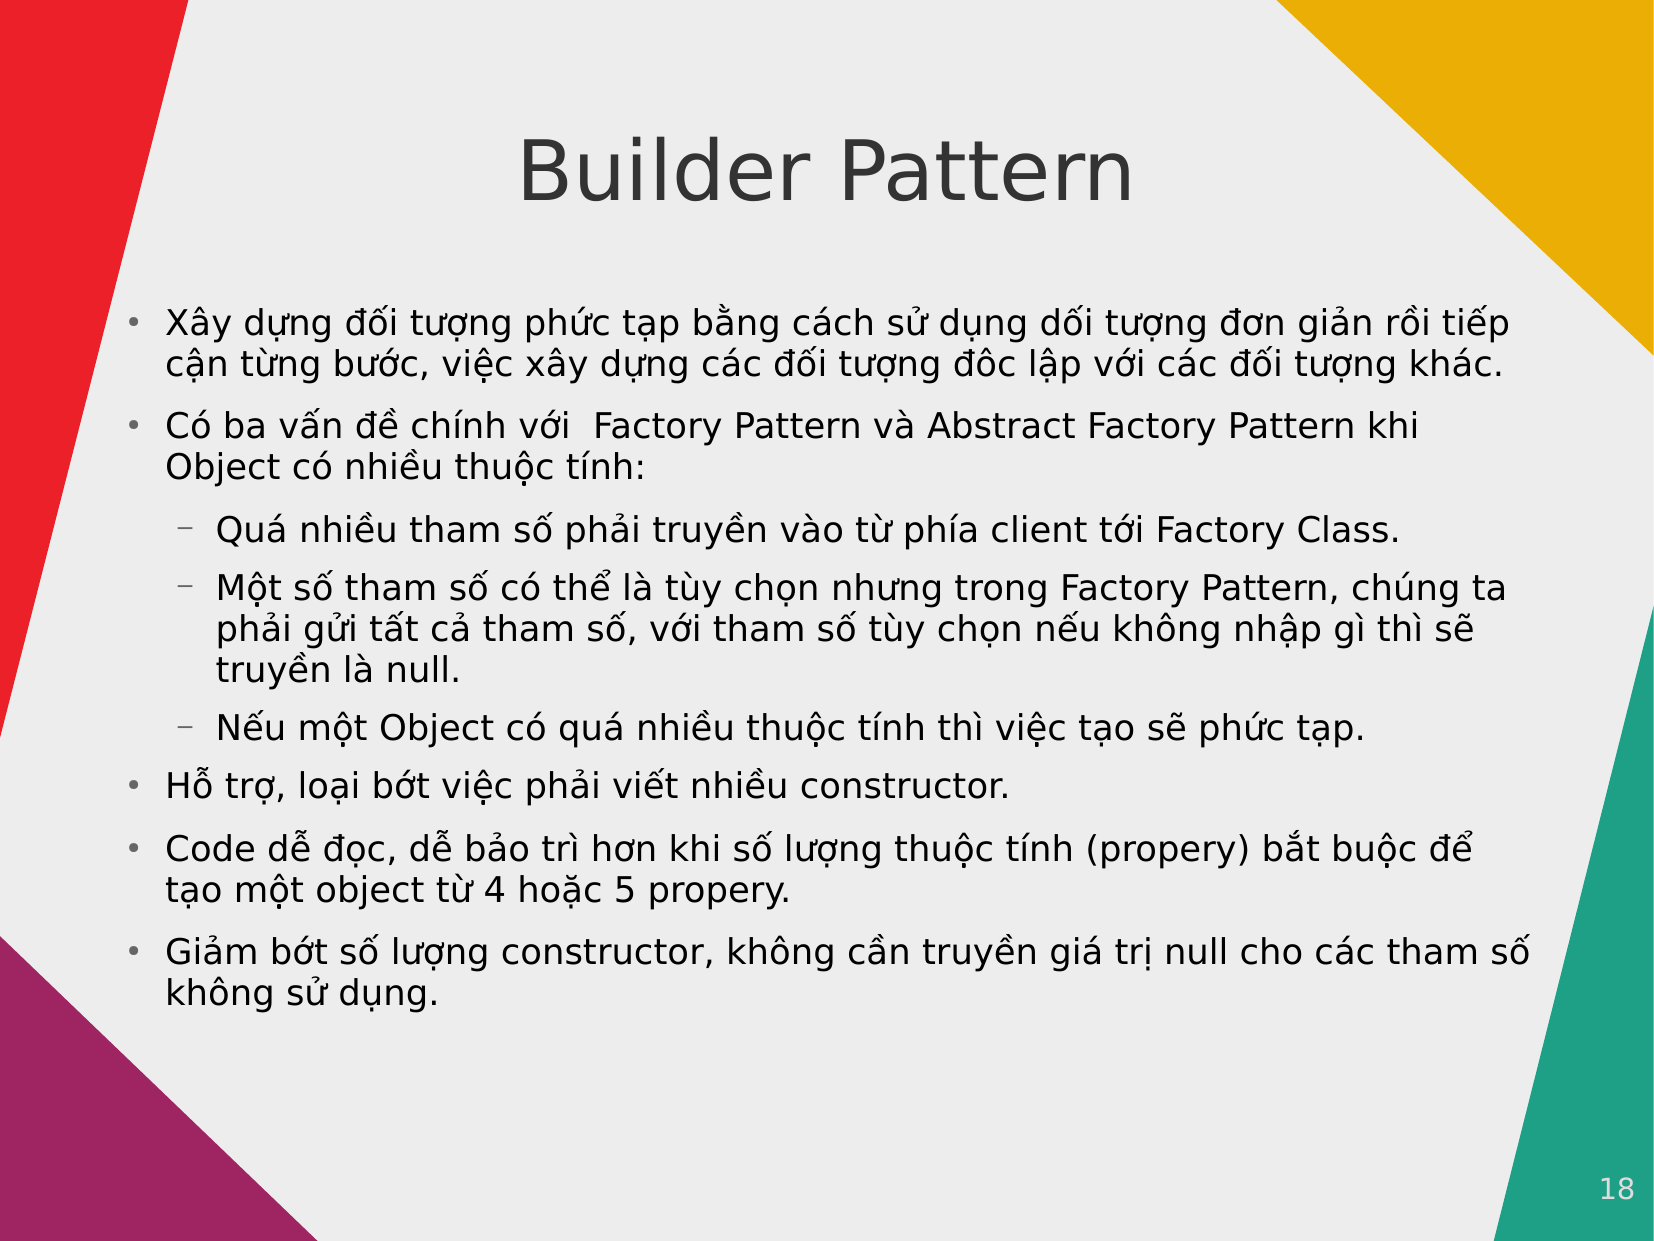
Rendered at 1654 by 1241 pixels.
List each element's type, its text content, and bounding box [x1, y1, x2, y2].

list Xây dựng đối tượng phức tạp bằng cách sử dụng dối tượng đơn giản rồi tiếp cận từng bước, việc xây dựng các đối tượng đôc lập với các đối tượng khác. Có ba vấn đề chính với Factory Pattern và Abstract Factory Pattern khi Object có nhiều thuộc tính: Quá nhiều tham số phải truyền vào từ phía client tới Factory Class. Một số tham số có thể là tùy chọn nhưng trong Factory Pattern, chúng ta phải gửi tất cả tham số, với tham số tùy chọn nếu không nhập gì thì sẽ truyền là null. Nếu một Object có quá nhiều thuộc tính thì việc tạo sẽ phức tạp. Hỗ trợ, loại bớt việc phải viết nhiều constructor. Code dễ đọc, dễ bảo trì hơn khi số lượng thuộc tính (propery) bắt buộc để tạo một object từ 4 hoặc 5 propery. Giảm bớt số lượng constructor, không cần truyền giá trị null cho các tham số không sử dụng. [114, 302, 1539, 1033]
title Builder Pattern [114, 73, 1539, 271]
